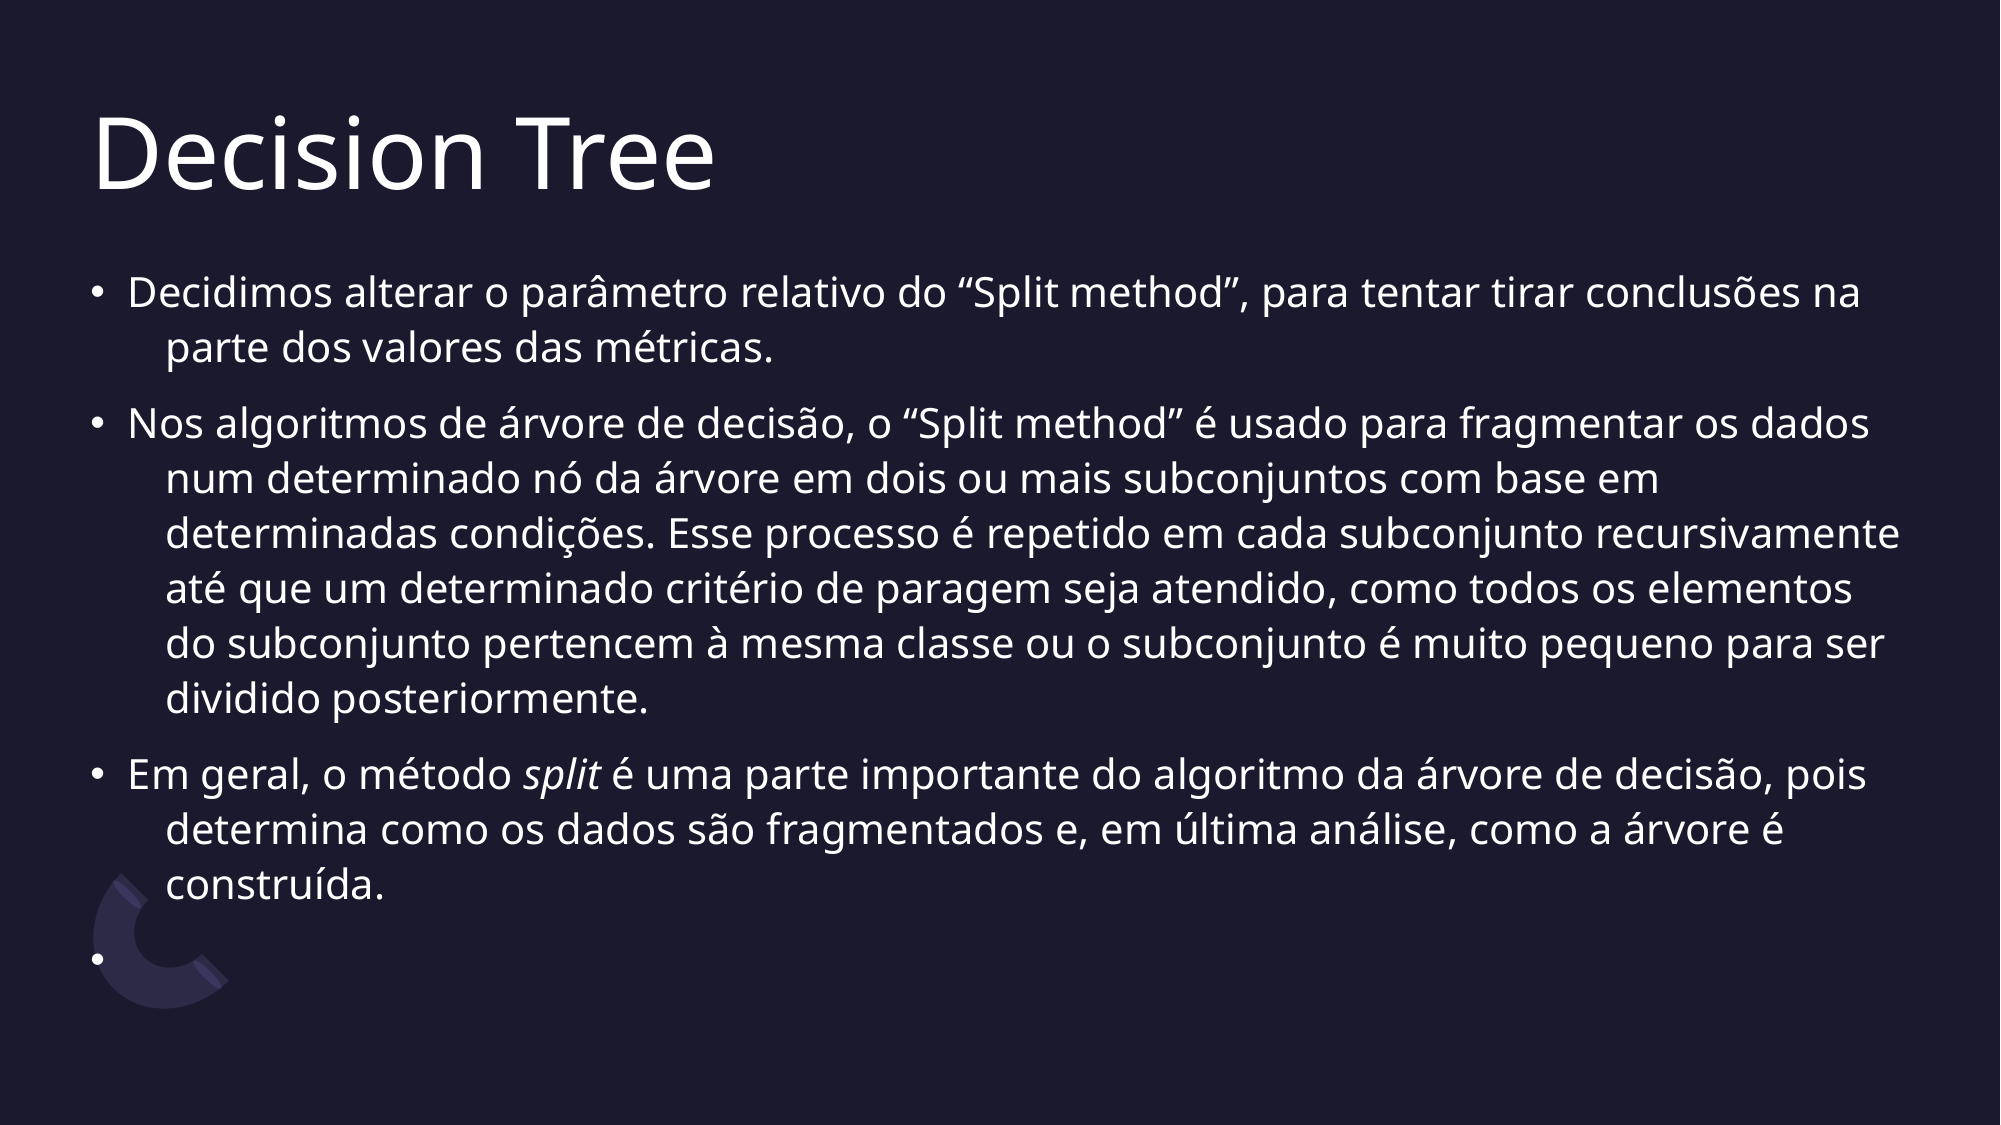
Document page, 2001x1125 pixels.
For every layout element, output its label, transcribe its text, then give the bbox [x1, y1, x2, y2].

title Decision Tree [90, 90, 1910, 260]
list Decidimos alterar o parâmetro relativo do “Split method”, para tentar tirar conclusões na parte dos valores das métricas. Nos algoritmos de árvore de decisão, o “Split method” é usado para fragmentar os dados num determinado nó da árvore em dois ou mais subconjuntos com base em determinadas condições. Esse processo é repetido em cada subconjunto recursivamente até que um determinado critério de paragem seja atendido, como todos os elementos do subconjunto pertencem à mesma classe ou o subconjunto é muito pequeno para ser dividido posteriormente. Em geral, o método split é uma parte importante do algoritmo da árvore de decisão, pois determina como os dados são fragmentados e, em última análise, como a árvore é construída. [90, 260, 1910, 1000]
